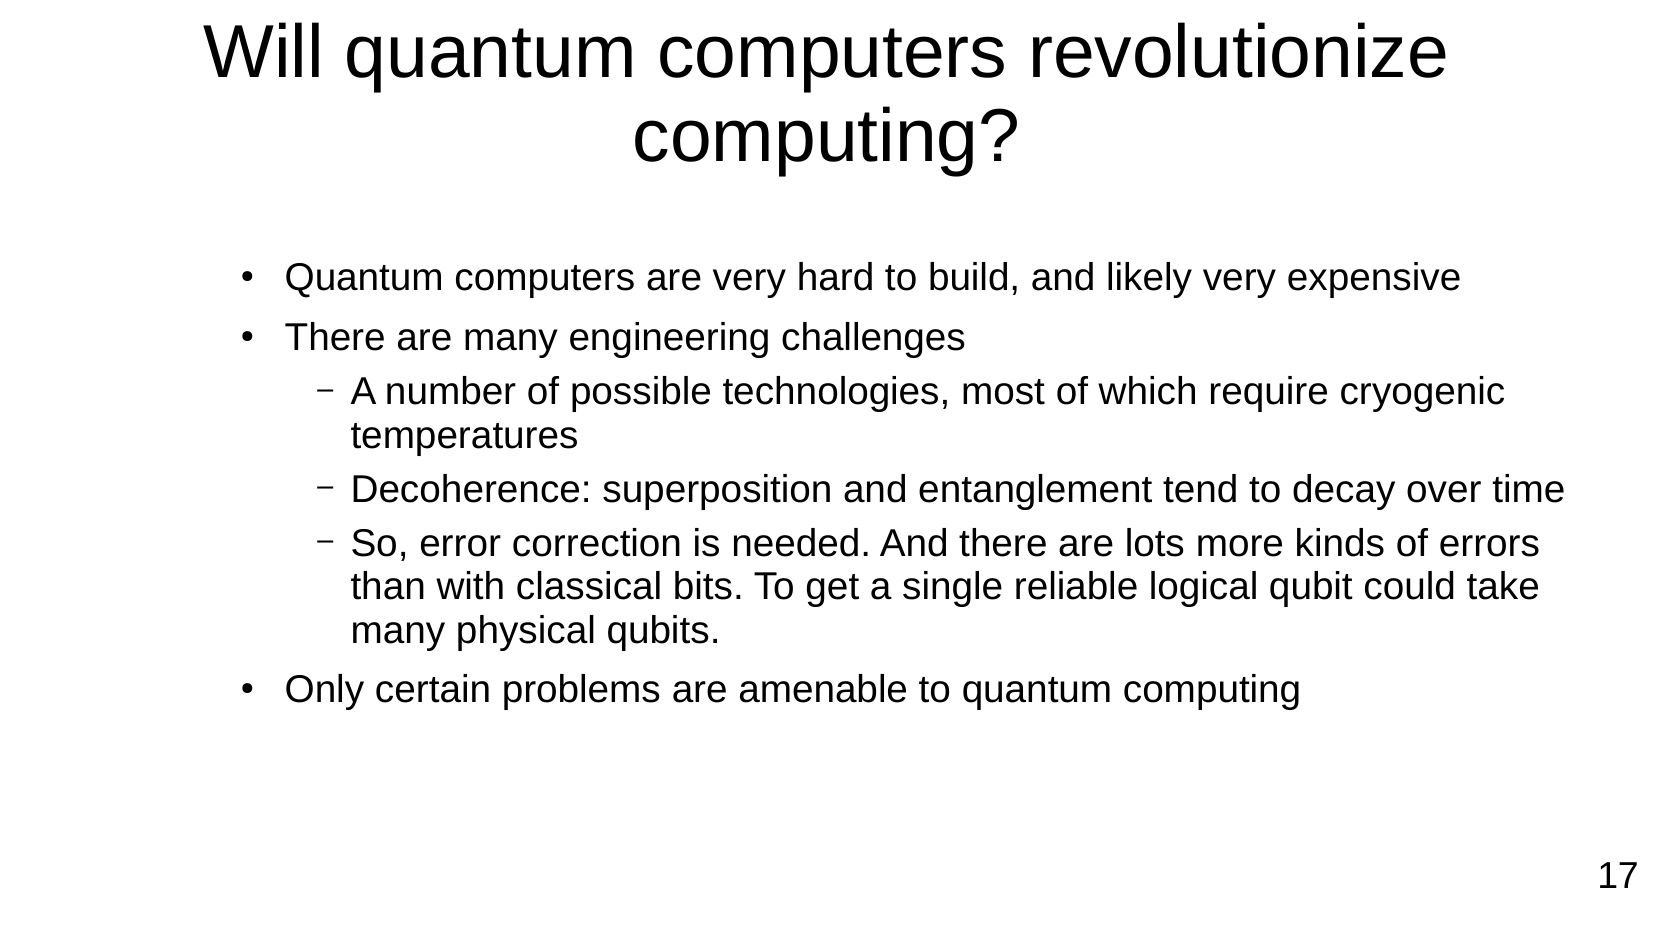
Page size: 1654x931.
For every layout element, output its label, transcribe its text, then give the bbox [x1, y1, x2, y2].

list Quantum computers are very hard to build, and likely very expensive There are many engineering challenges A number of possible technologies, most of which require cryogenic temperatures Decoherence: superposition and entanglement tend to decay over time So, error correction is needed. And there are lots more kinds of errors than with classical bits. To get a single reliable logical qubit could take many physical qubits. Only certain problems are amenable to quantum computing [86, 187, 1575, 826]
title Will quantum computers revolutionize computing? [82, 9, 1571, 178]
